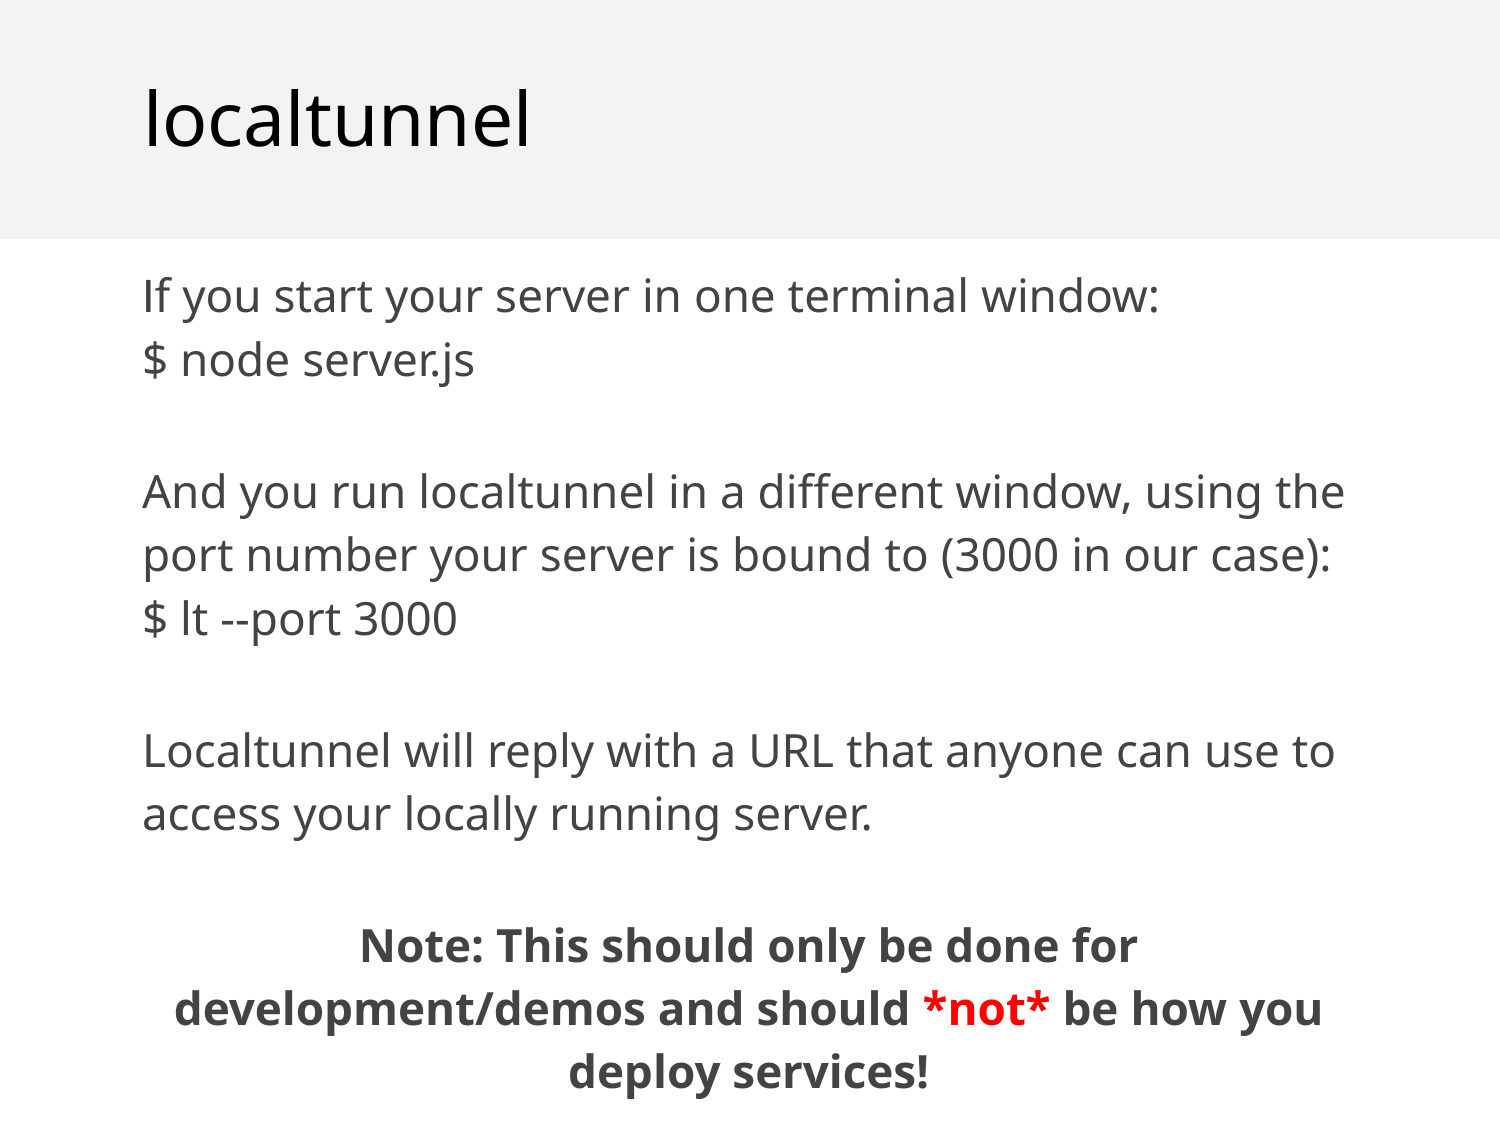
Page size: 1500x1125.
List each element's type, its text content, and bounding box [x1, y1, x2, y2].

title localtunnel [128, 56, 1372, 183]
list If you start your server in one terminal window: $ node server.js And you run localtunnel in a different window, using the port number your server is bound to (3000 in our case): $ lt --port 3000 Localtunnel will reply with a URL that anyone can use to access your locally running server. Note: This should only be done for development/demos and should *not* be how you deploy services! [127, 238, 1371, 986]
